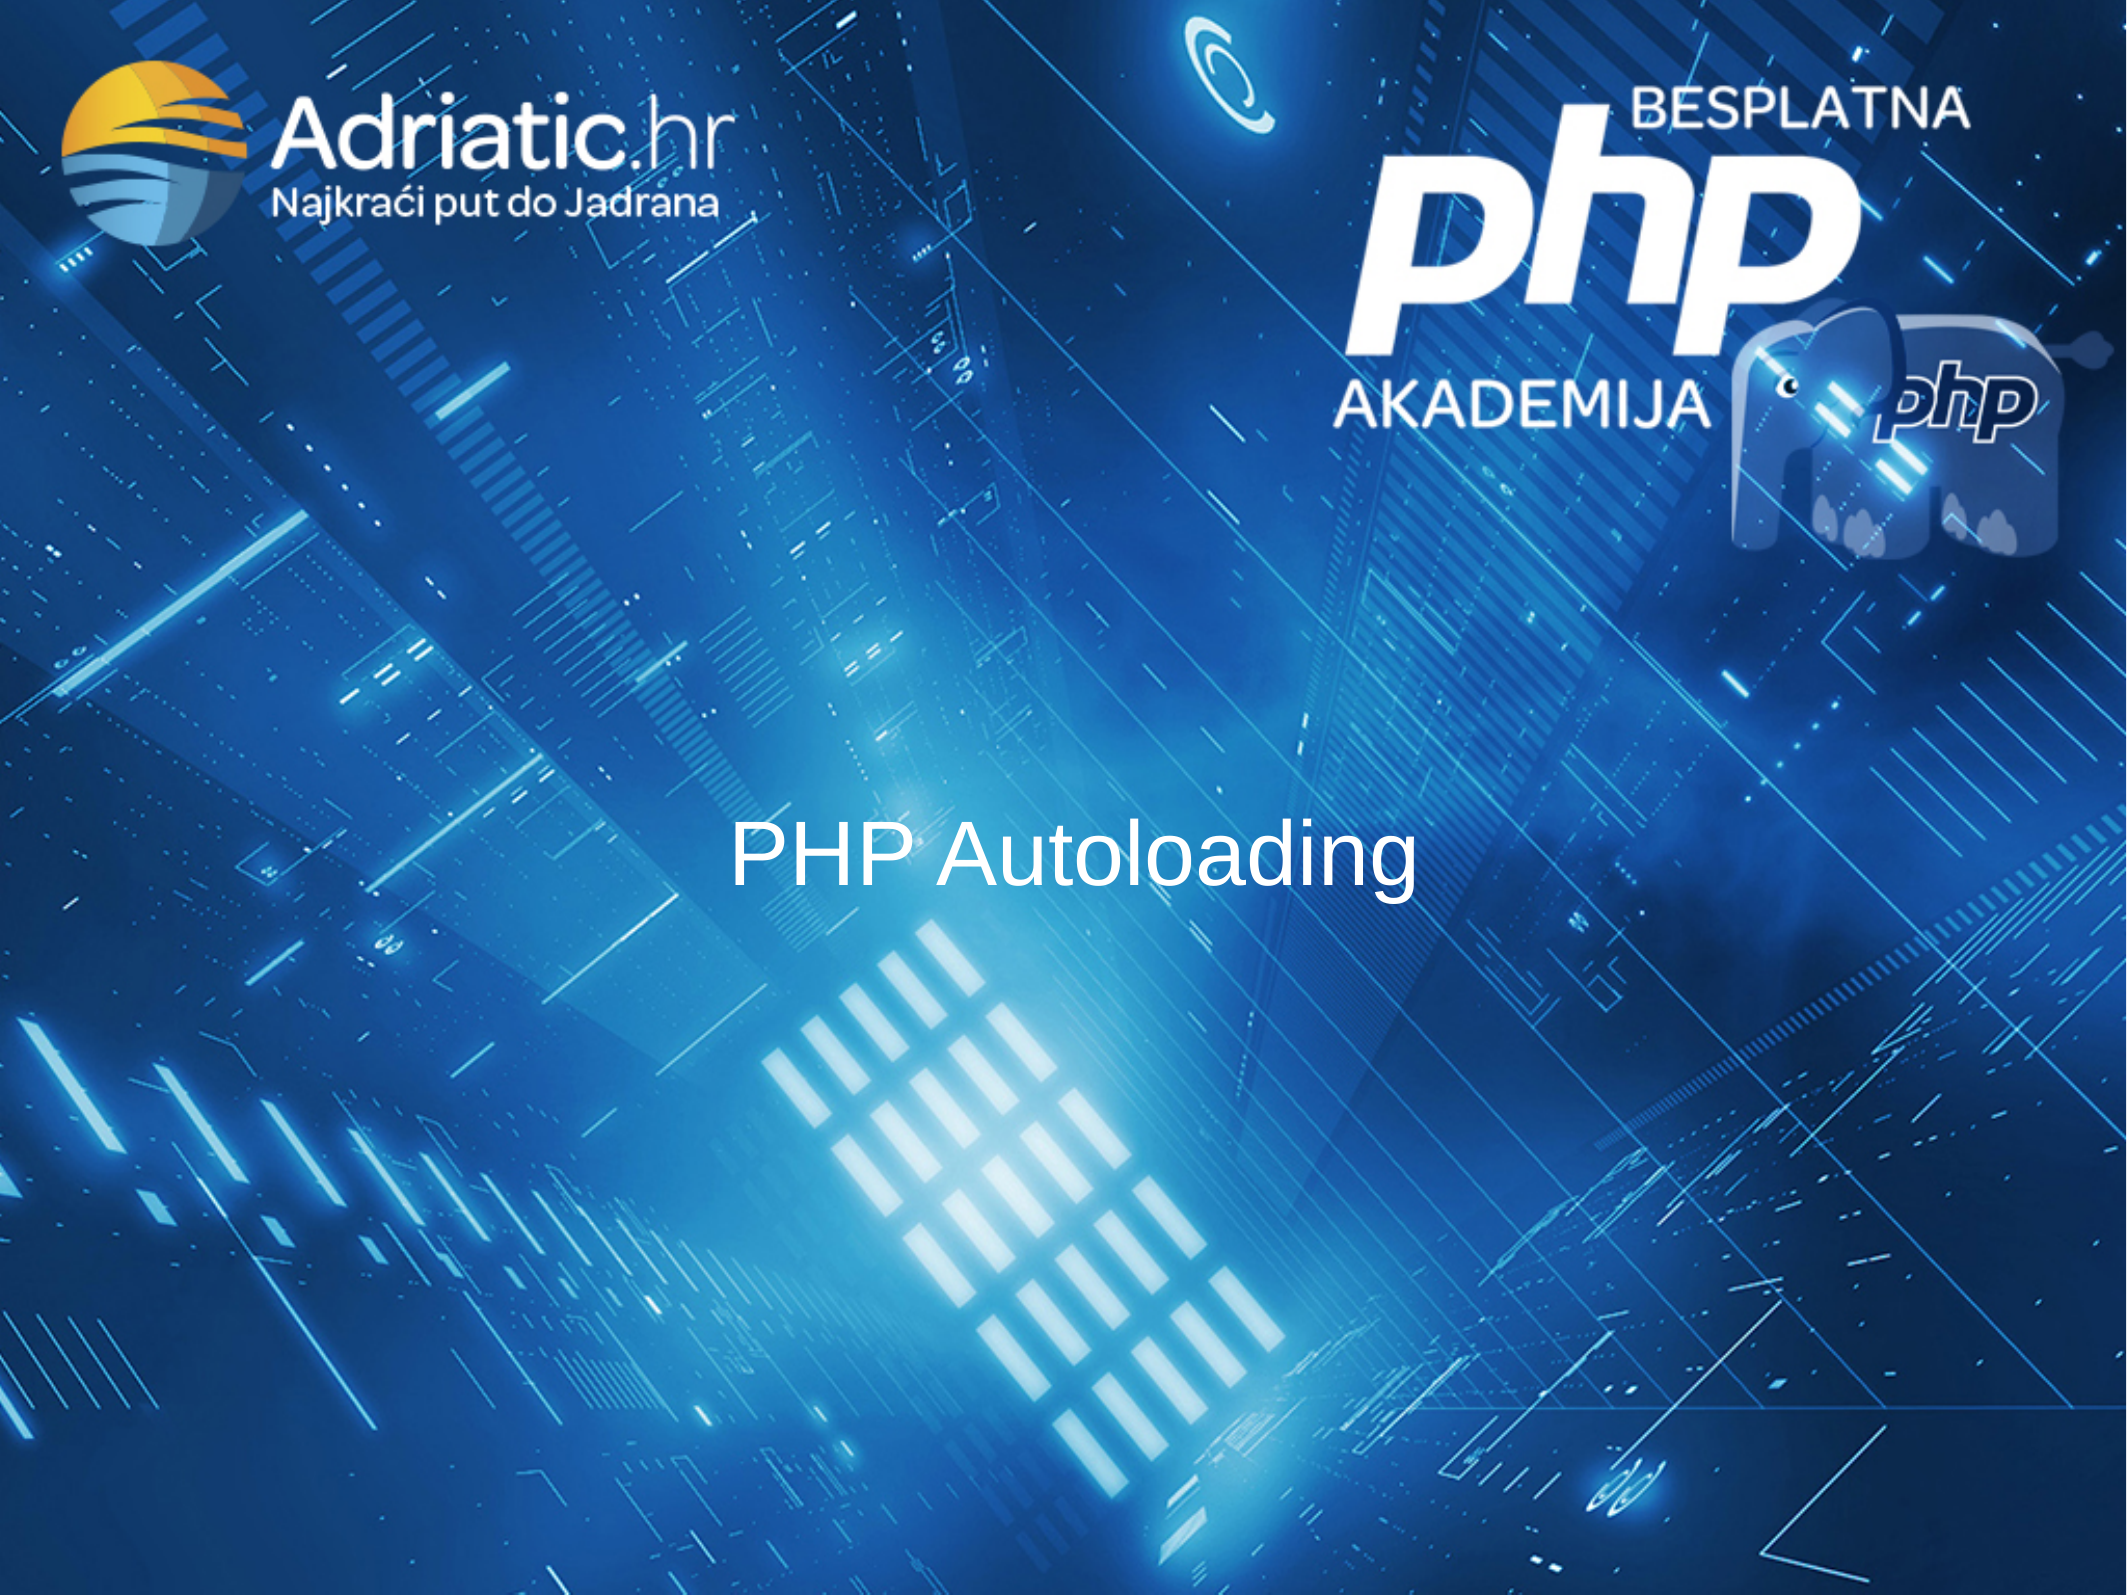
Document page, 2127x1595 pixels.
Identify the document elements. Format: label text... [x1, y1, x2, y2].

picture [0, 0, 2127, 1595]
title PHP Autoloading [118, 720, 2032, 987]
